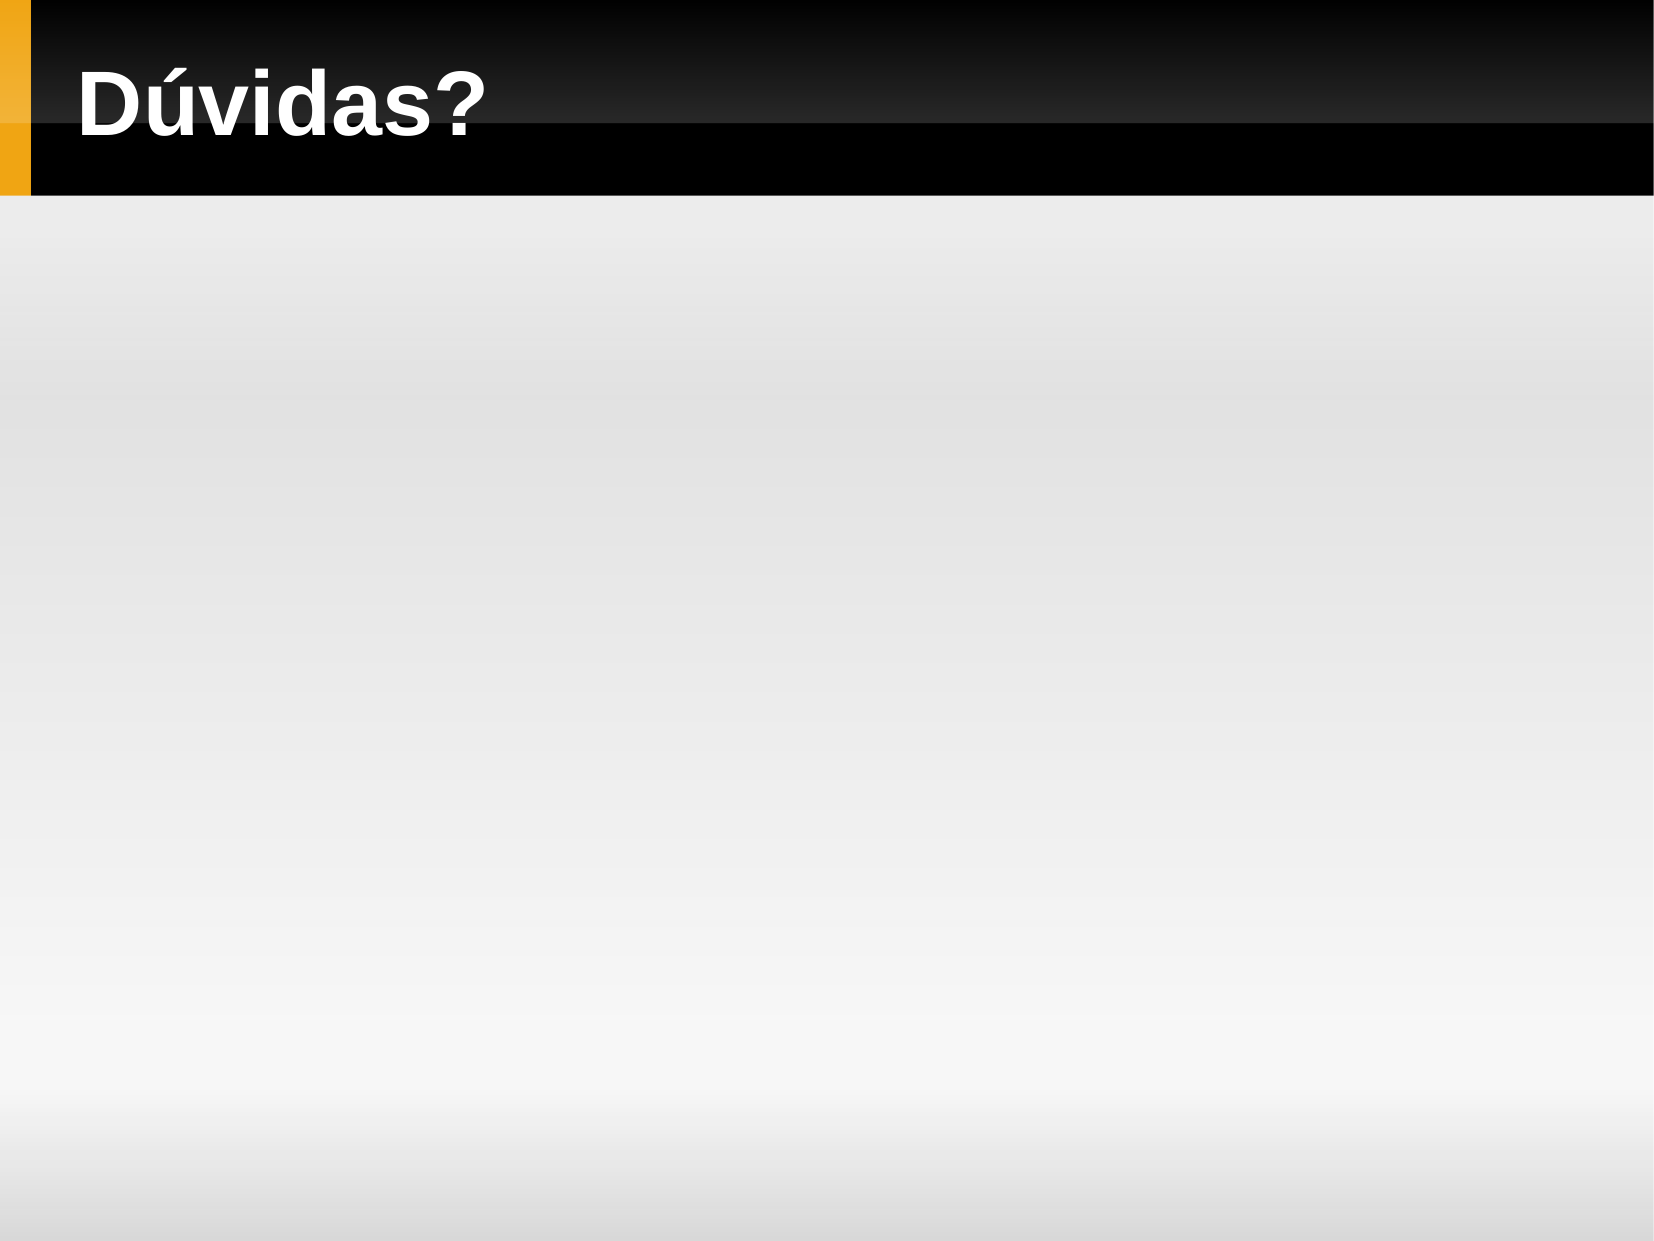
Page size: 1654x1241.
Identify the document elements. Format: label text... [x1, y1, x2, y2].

picture [0, 0, 1654, 1241]
title Dúvidas? [76, 7, 1565, 200]
